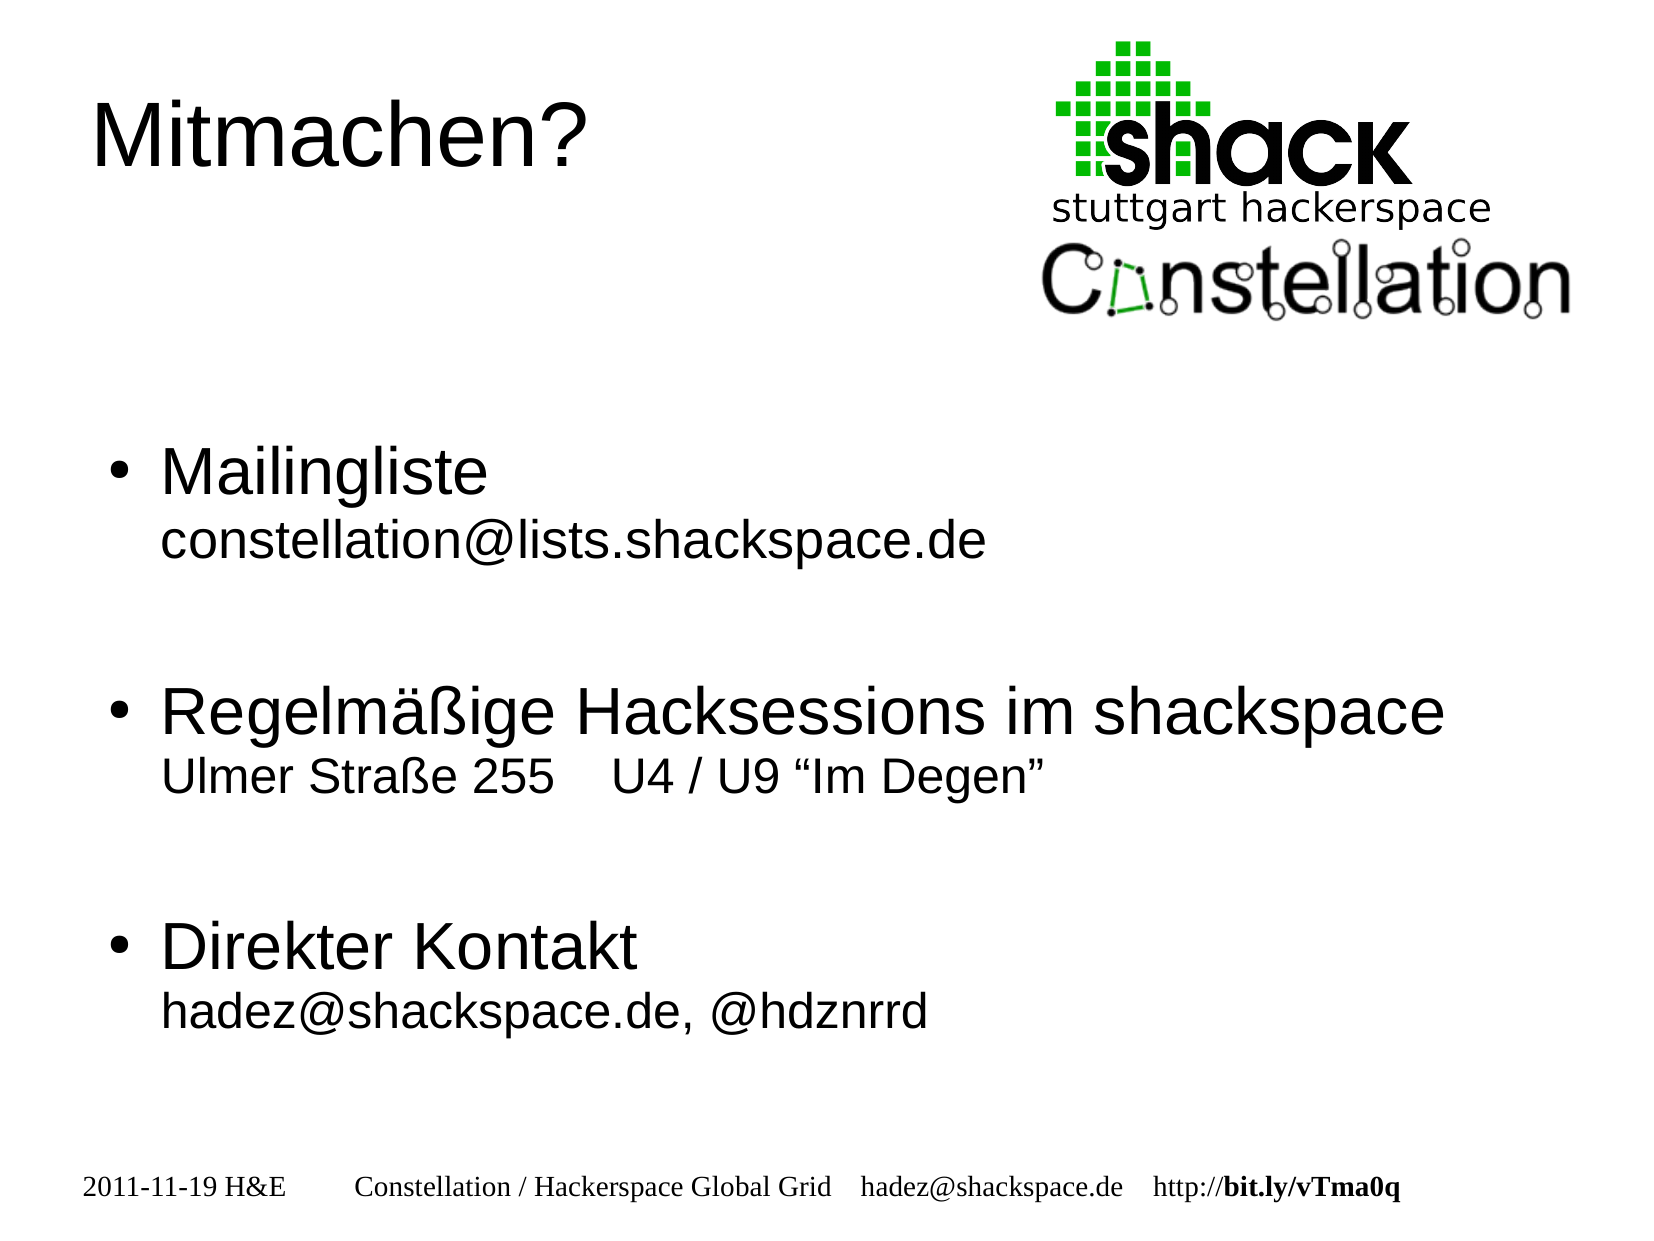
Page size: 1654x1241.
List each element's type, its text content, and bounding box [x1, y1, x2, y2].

title Mitmachen? [90, 30, 1029, 241]
picture [1028, 34, 1586, 325]
list Mailingliste constellation@lists.shackspace.de Regelmäßige Hacksessions im shackspace Ulmer Straße 255 U4 / U9 “Im Degen” Direkter Kontakt hadez@shackspace.de, @hdznrrd [90, 330, 1571, 1141]
